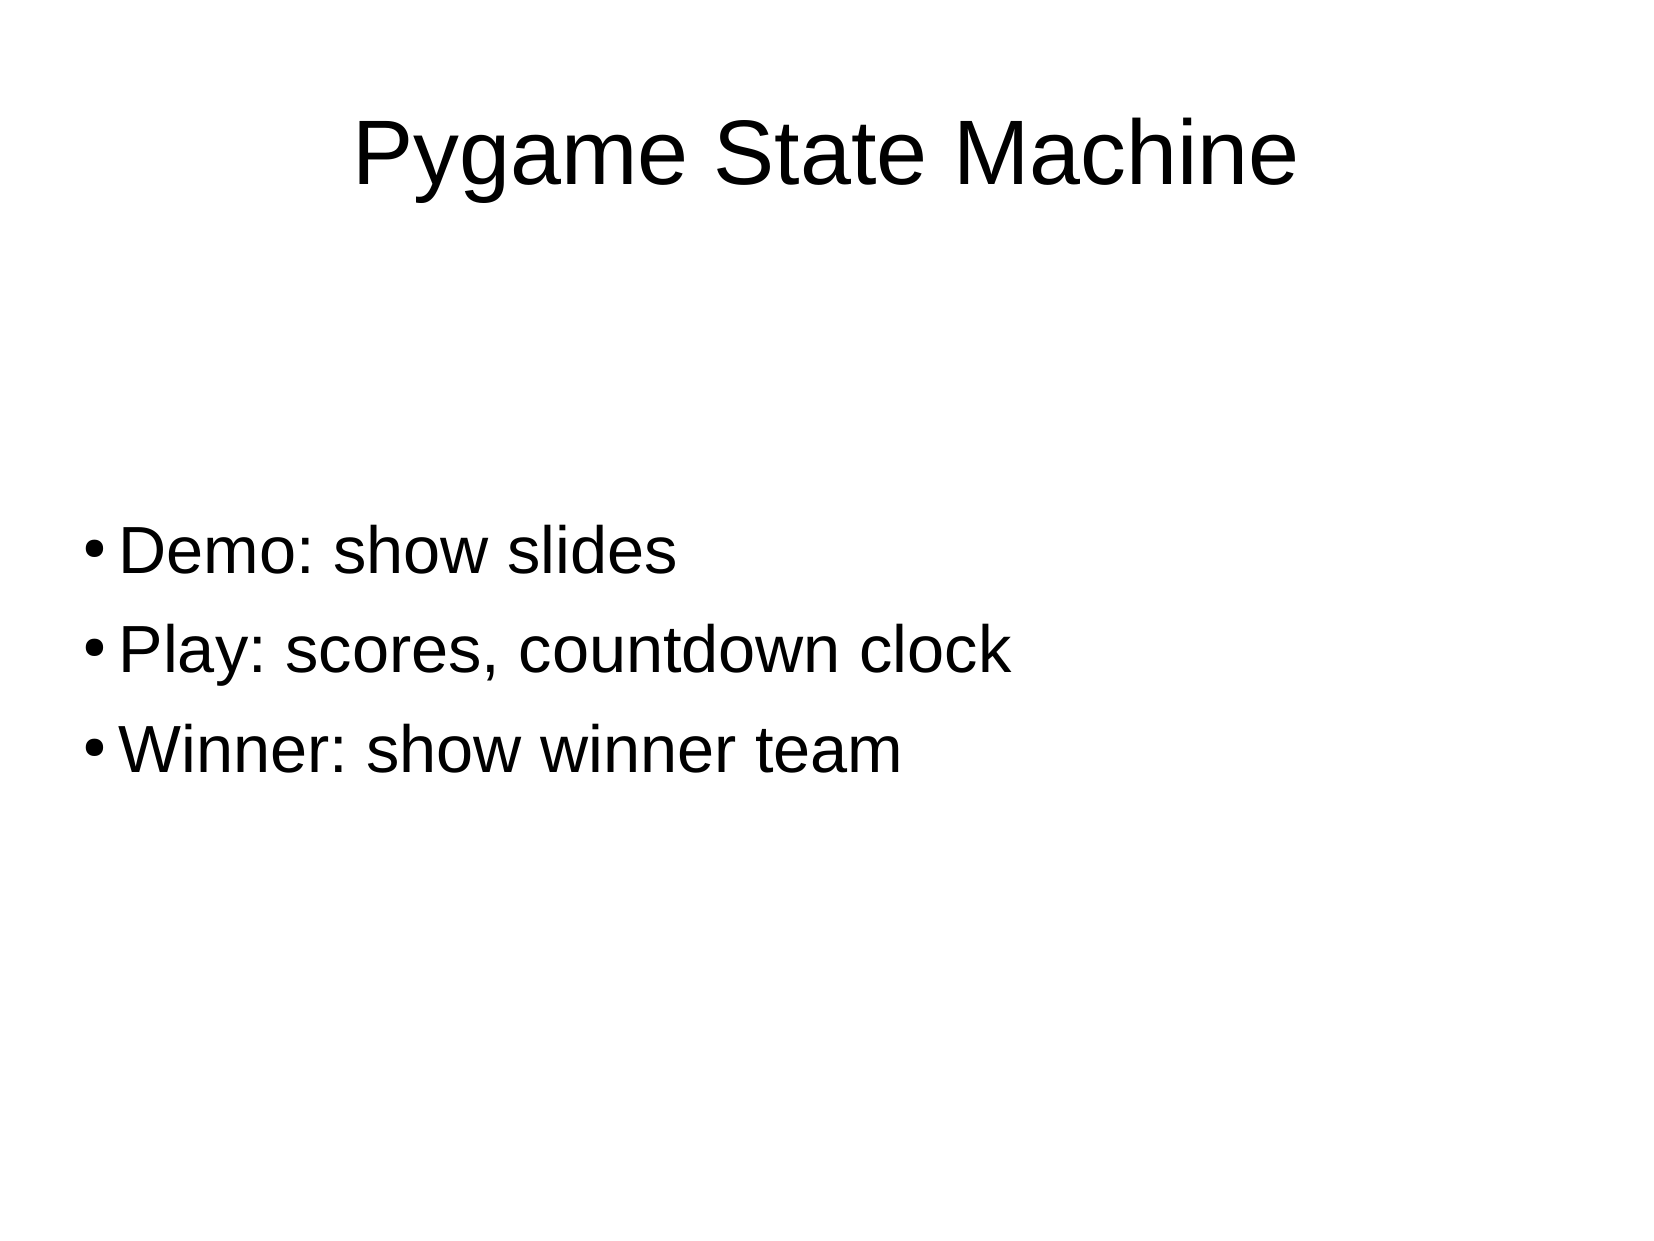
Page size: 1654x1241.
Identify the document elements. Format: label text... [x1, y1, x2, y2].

subtitle Demo: show slides Play: scores, countdown clock Winner: show winner team [82, 290, 1571, 1010]
title Pygame State Machine [82, 49, 1571, 257]
